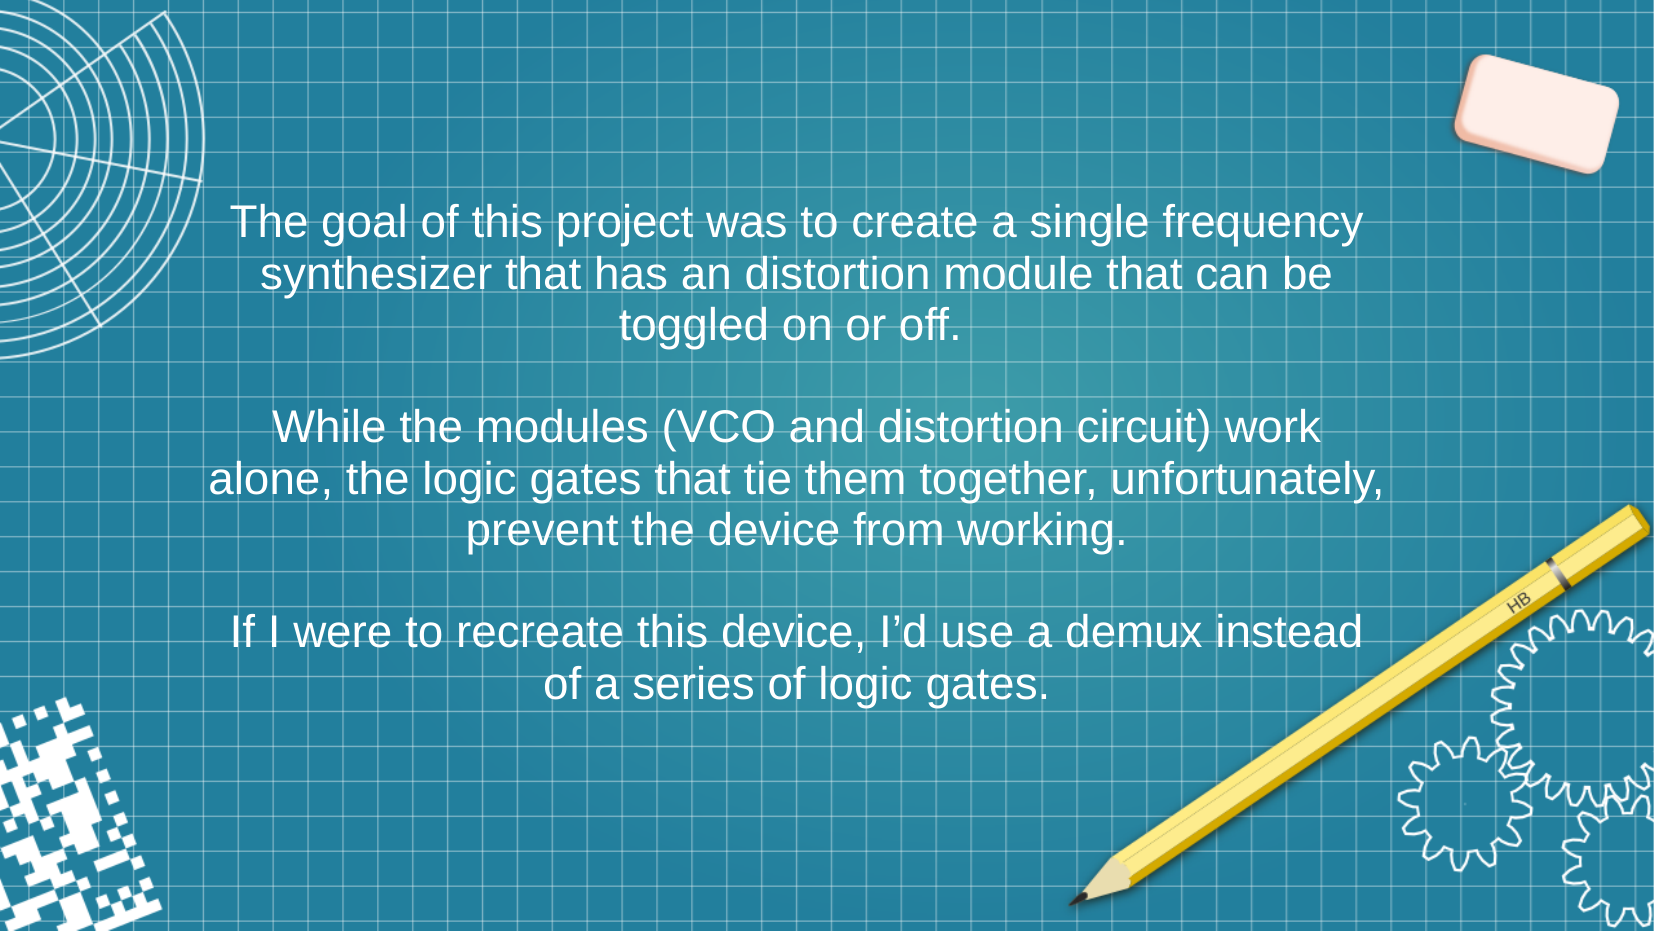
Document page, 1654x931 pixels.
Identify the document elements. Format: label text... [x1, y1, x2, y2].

title The goal of this project was to create a single frequency synthesizer that has an distortion module that can be toggled on or off. While the modules (VCO and distortion circuit) work alone, the logic gates that tie them together, unfortunately, prevent the device from working. If I were to recreate this device, I’d use a demux instead of a series of logic gates. [206, 196, 1388, 710]
picture [0, 0, 1654, 931]
